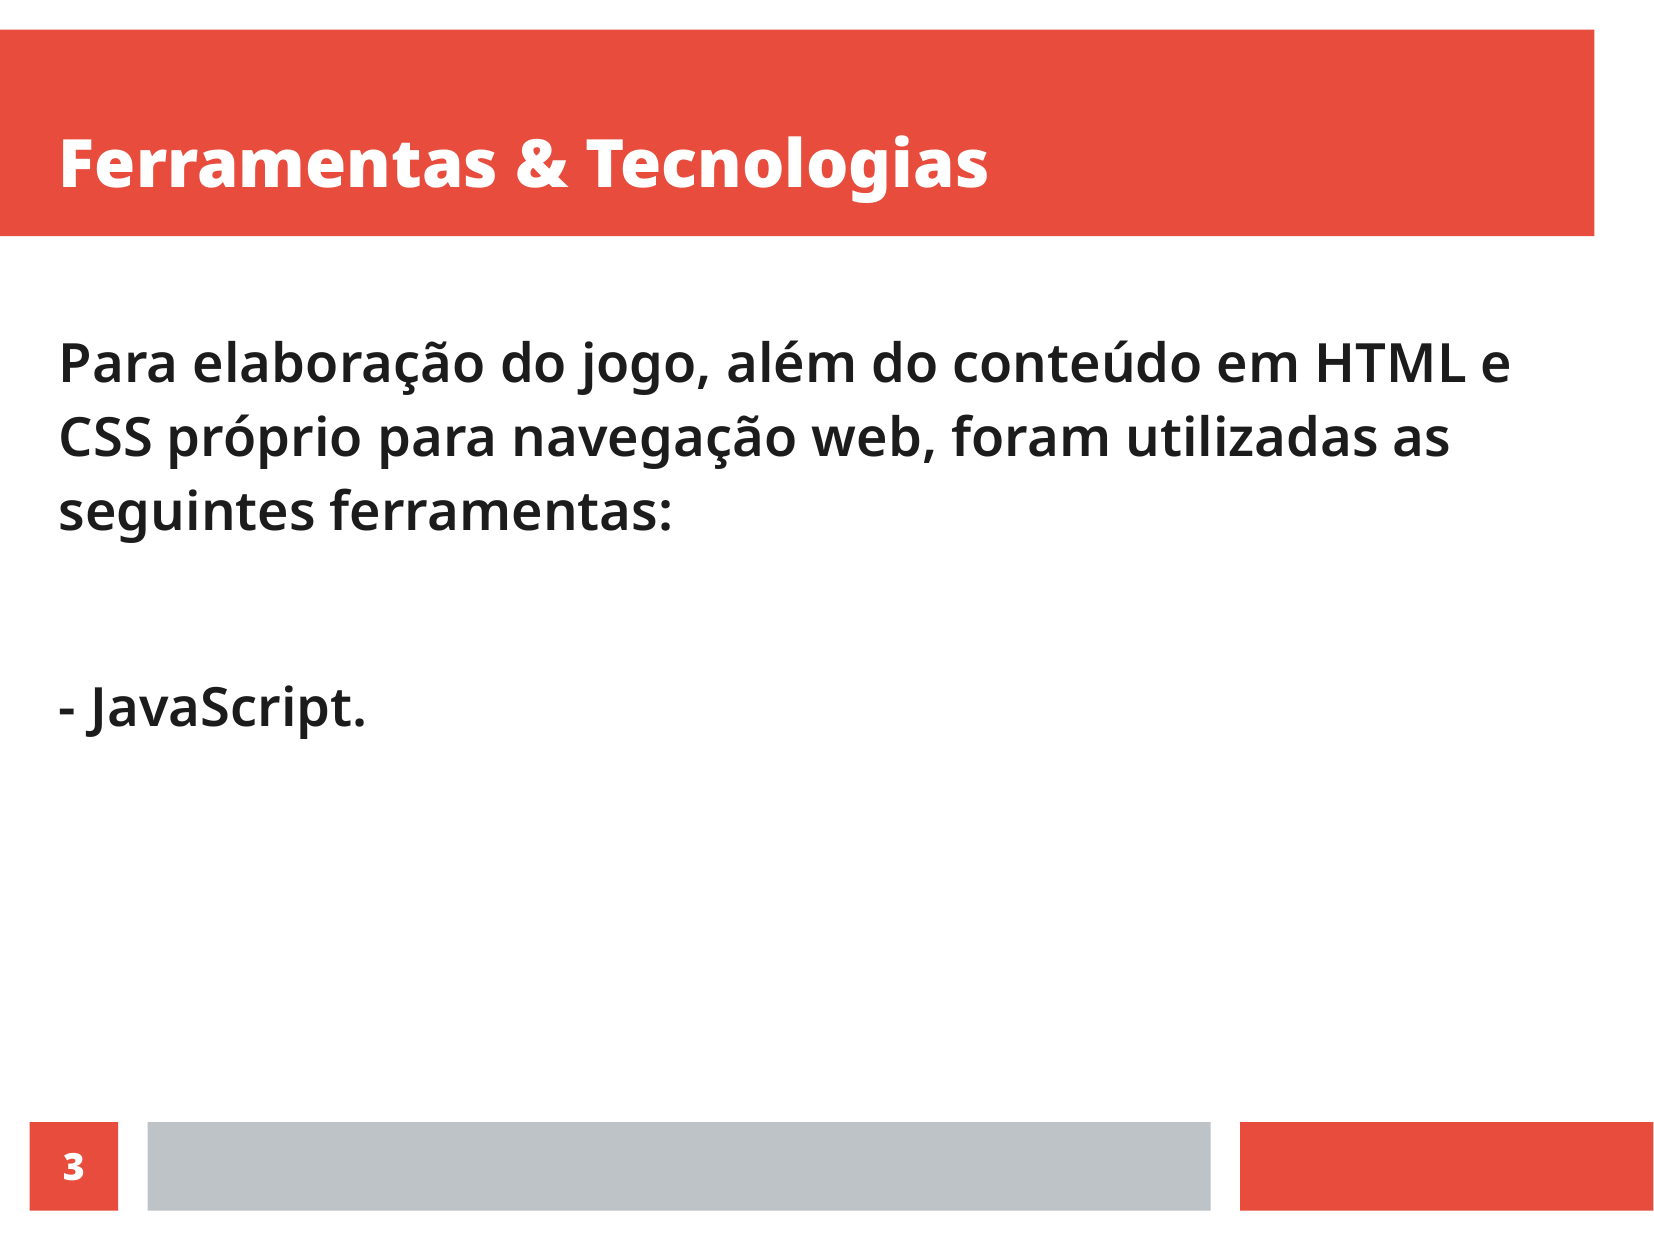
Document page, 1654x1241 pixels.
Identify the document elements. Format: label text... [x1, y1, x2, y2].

title Ferramentas & Tecnologias [59, 59, 1595, 207]
list Para elaboração do jogo, além do conteúdo em HTML e CSS próprio para navegação web, foram utilizadas as seguintes ferramentas: - JavaScript. [59, 324, 1565, 1093]
